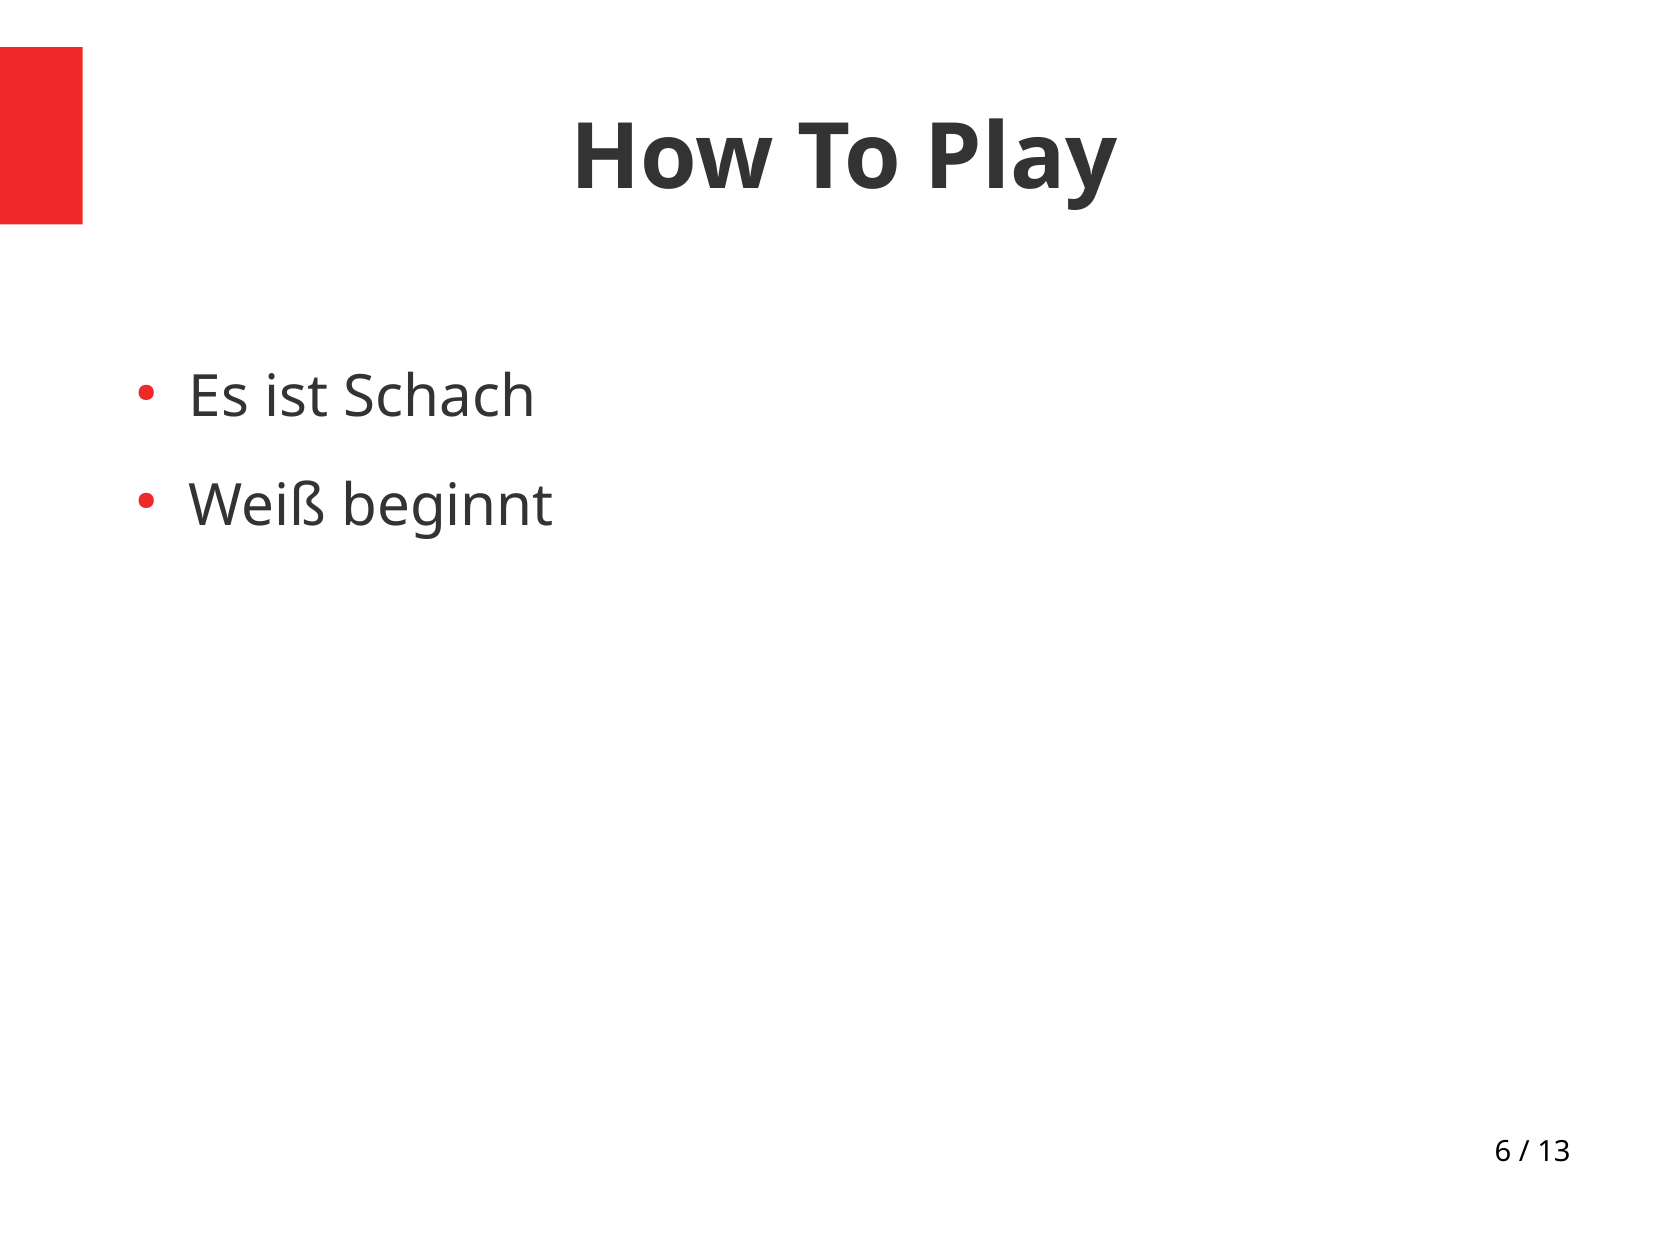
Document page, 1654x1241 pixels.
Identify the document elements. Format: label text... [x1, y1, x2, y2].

title How To Play [118, 49, 1571, 257]
list Es ist Schach Weiß beginnt [118, 354, 1536, 1074]
